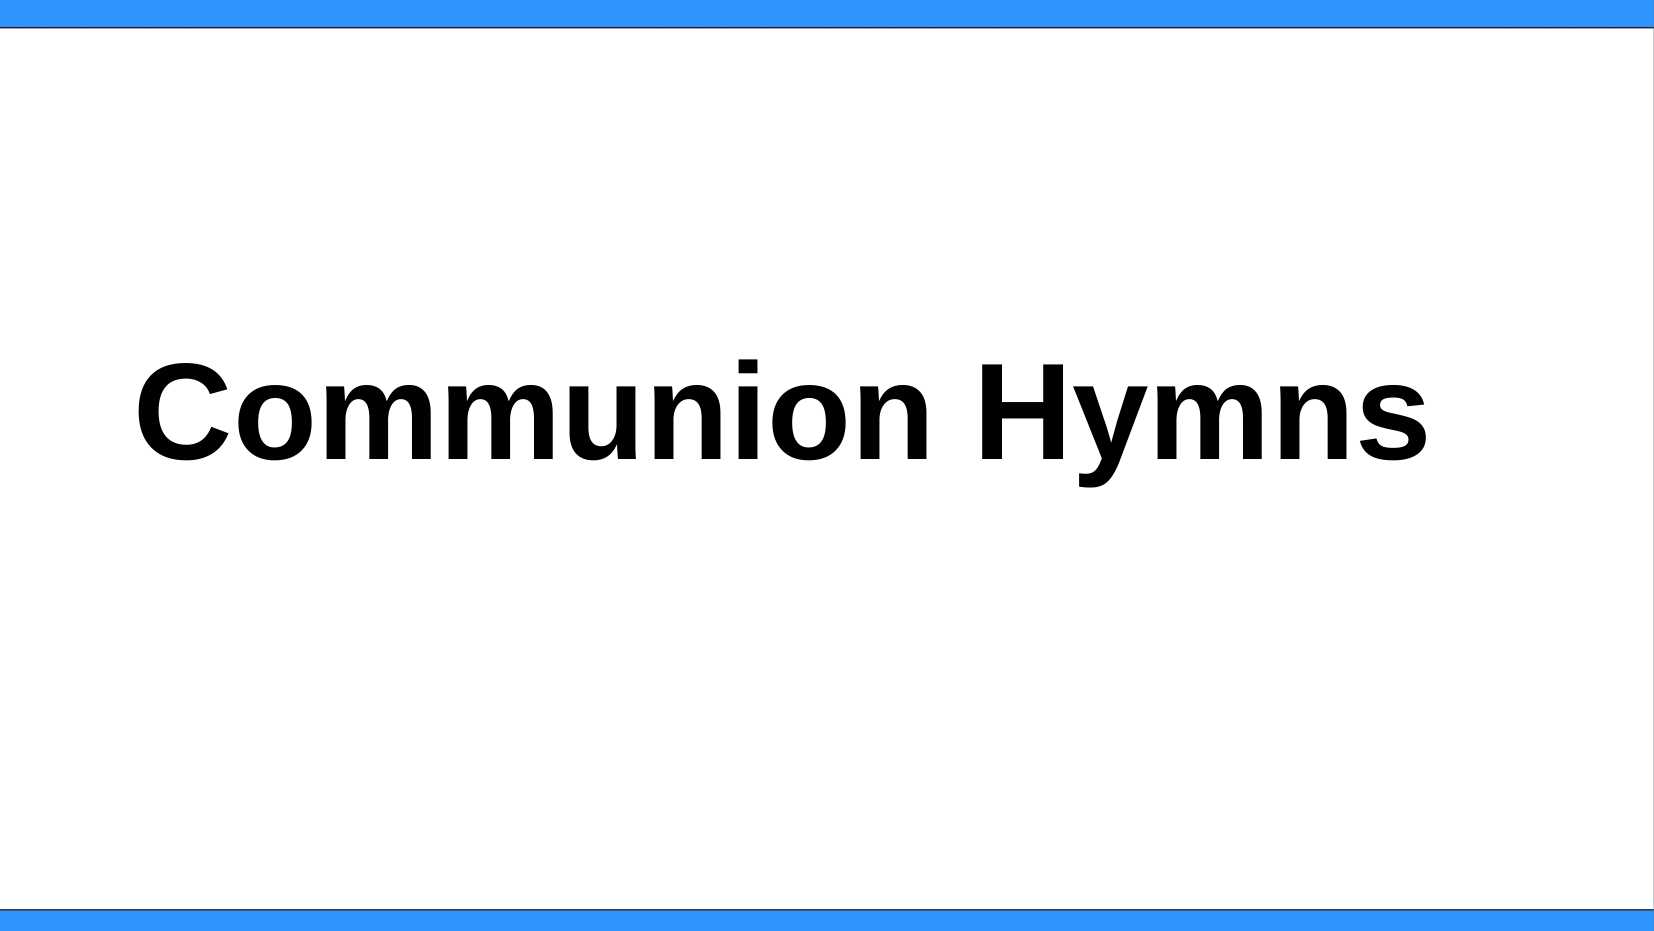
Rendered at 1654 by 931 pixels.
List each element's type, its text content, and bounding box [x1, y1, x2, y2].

text_box Communion Hymns [90, 327, 1516, 511]
picture [0, 0, 1654, 931]
